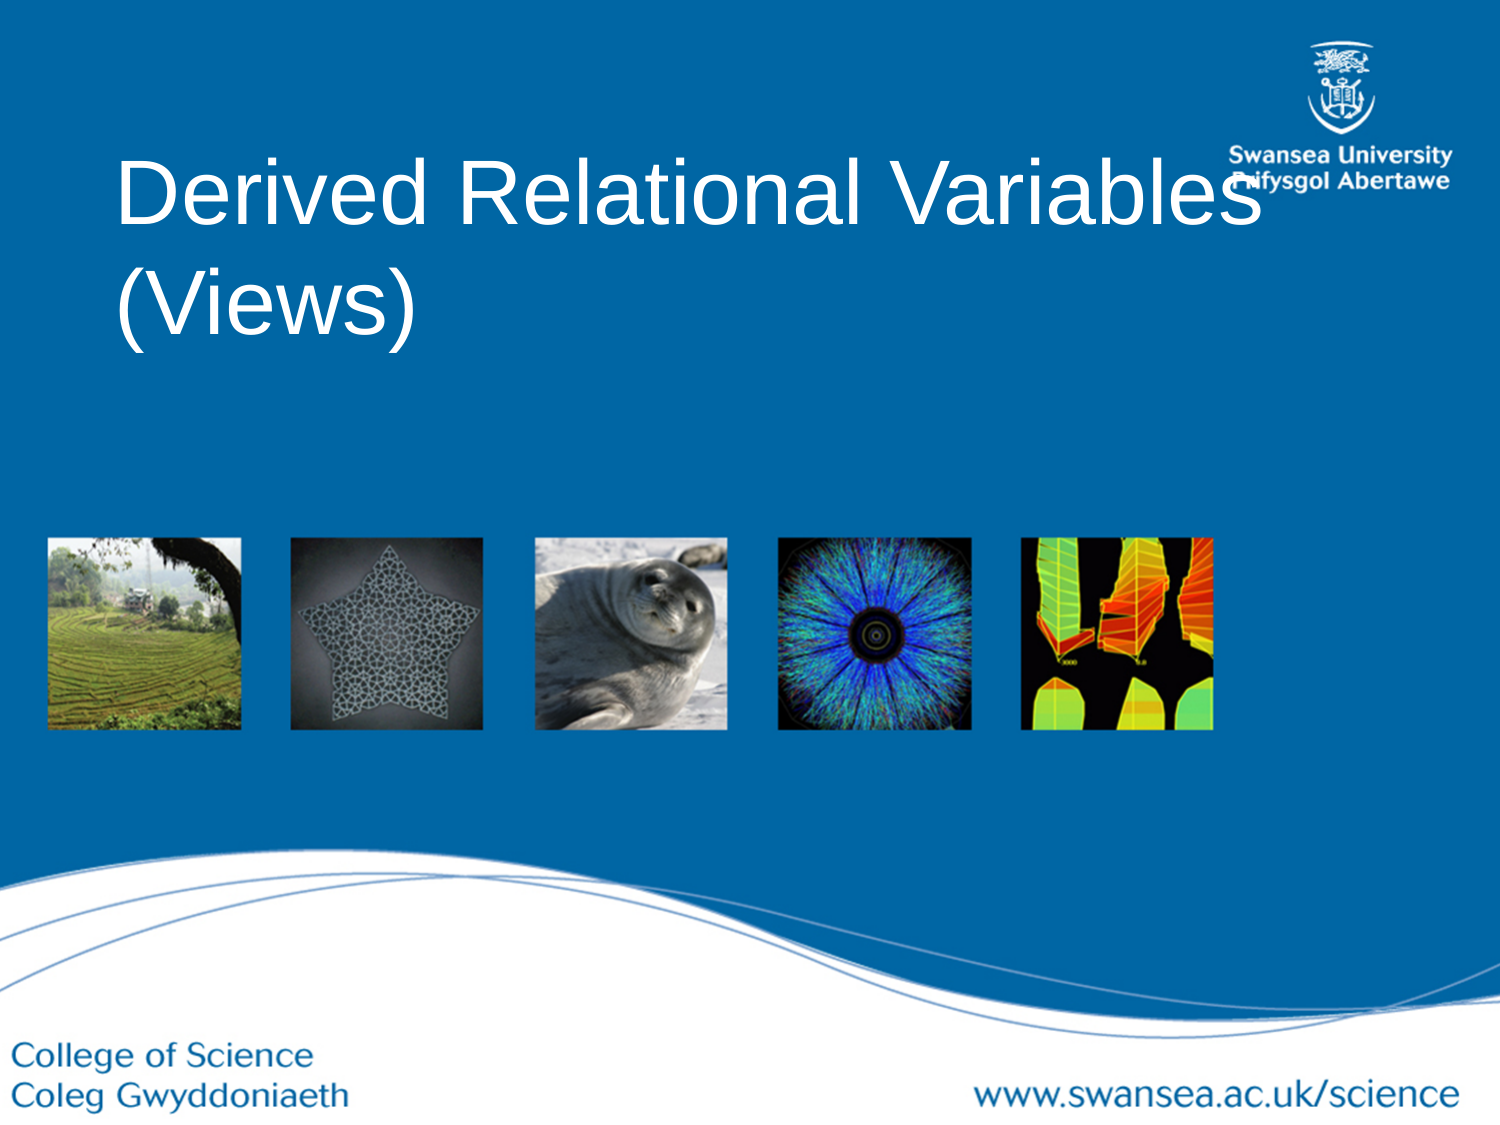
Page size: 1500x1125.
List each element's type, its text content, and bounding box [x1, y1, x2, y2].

picture [0, 0, 1500, 1125]
text_box Derived Relational Variables (Views) [100, 125, 1424, 361]
